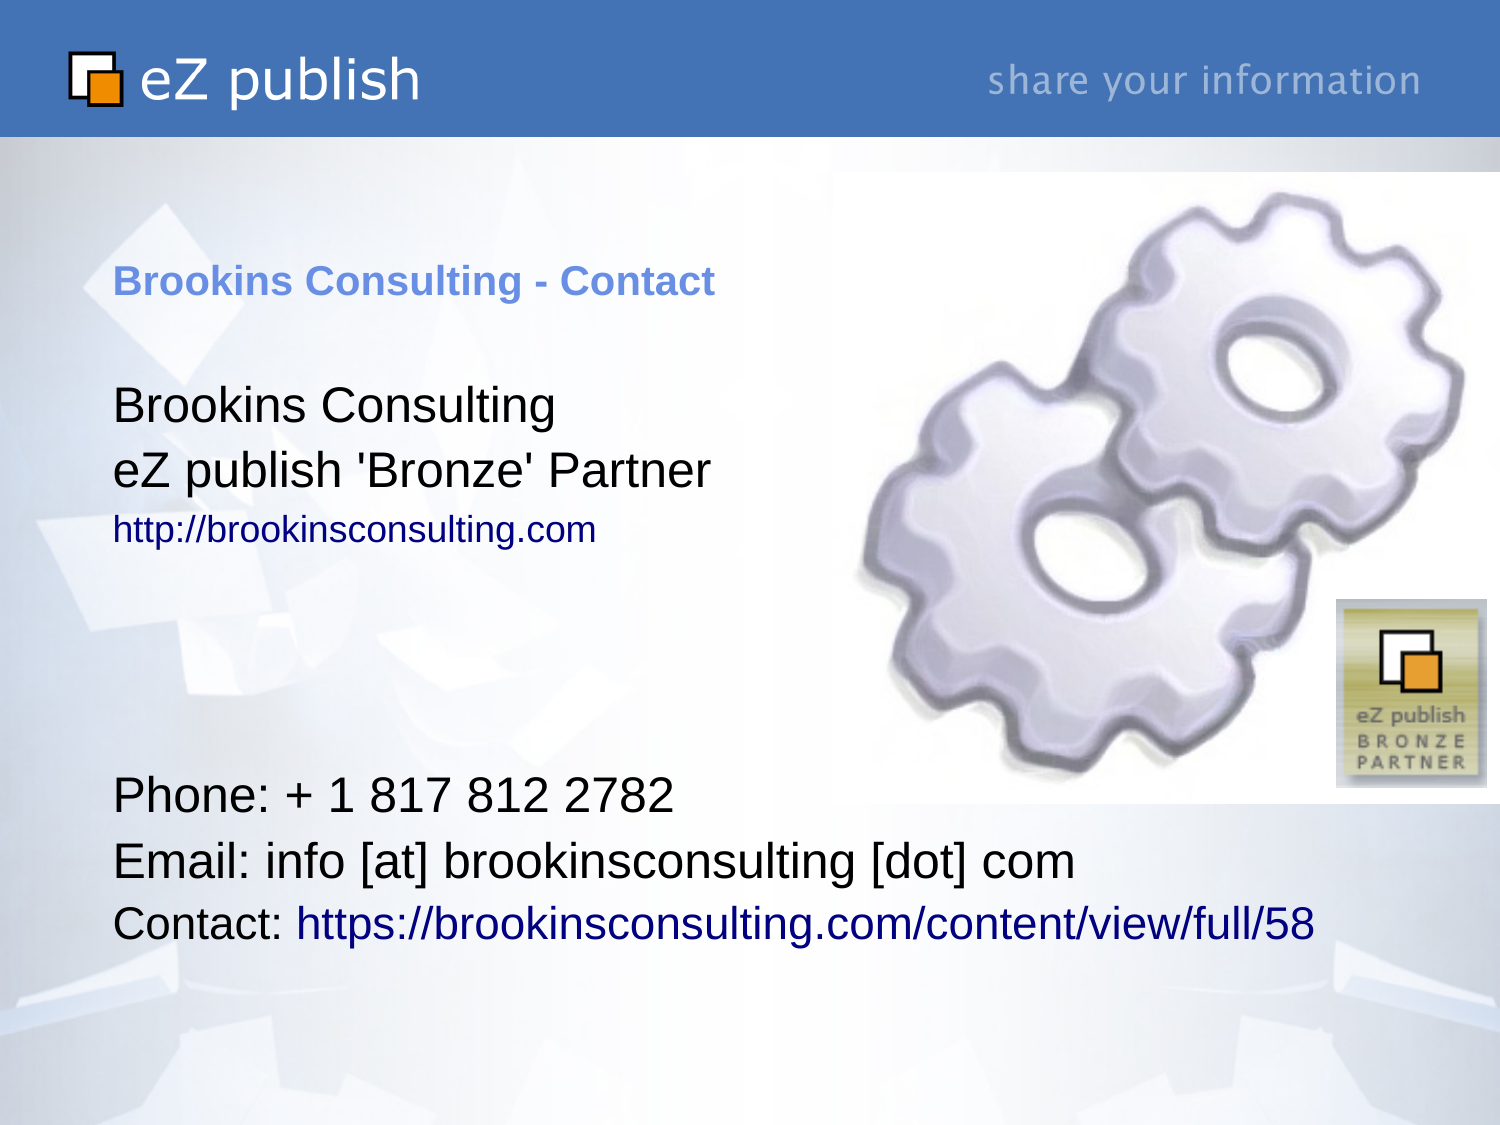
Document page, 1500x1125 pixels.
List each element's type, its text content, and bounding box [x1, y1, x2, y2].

title Brookins Consulting - Contact [112, 237, 833, 324]
picture [0, 0, 1500, 1125]
list Brookins Consulting eZ publish 'Bronze' Partner http://brookinsconsulting.com Phone: + 1 817 812 2782 Email: info [at] brookinsconsulting [dot] com Contact: https://brookinsconsulting.com/content/view/full/58 [112, 324, 1388, 1000]
